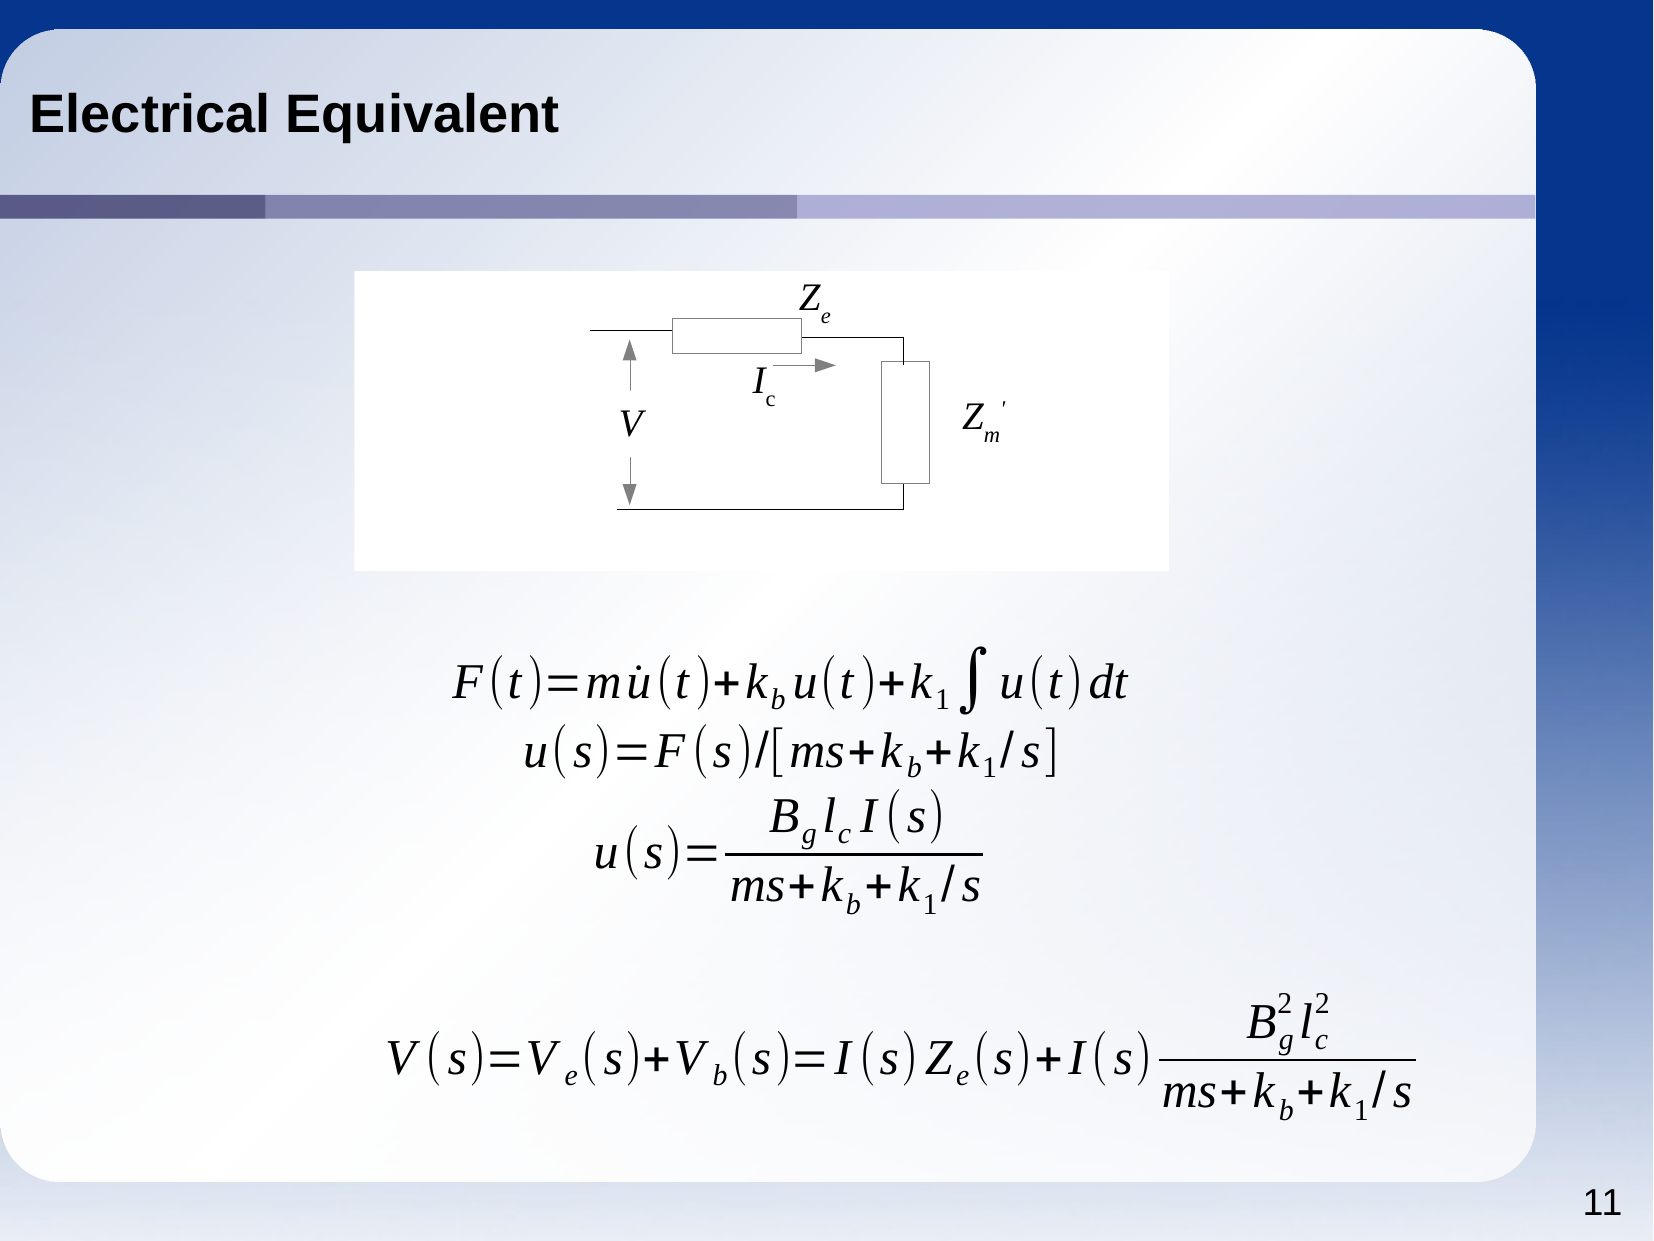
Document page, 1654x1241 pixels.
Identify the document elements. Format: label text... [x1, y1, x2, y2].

chart [379, 986, 1424, 1127]
chart [354, 270, 1169, 571]
picture [0, 0, 1654, 1241]
chart [443, 643, 1137, 921]
title Electrical Equivalent [29, 49, 1506, 178]
